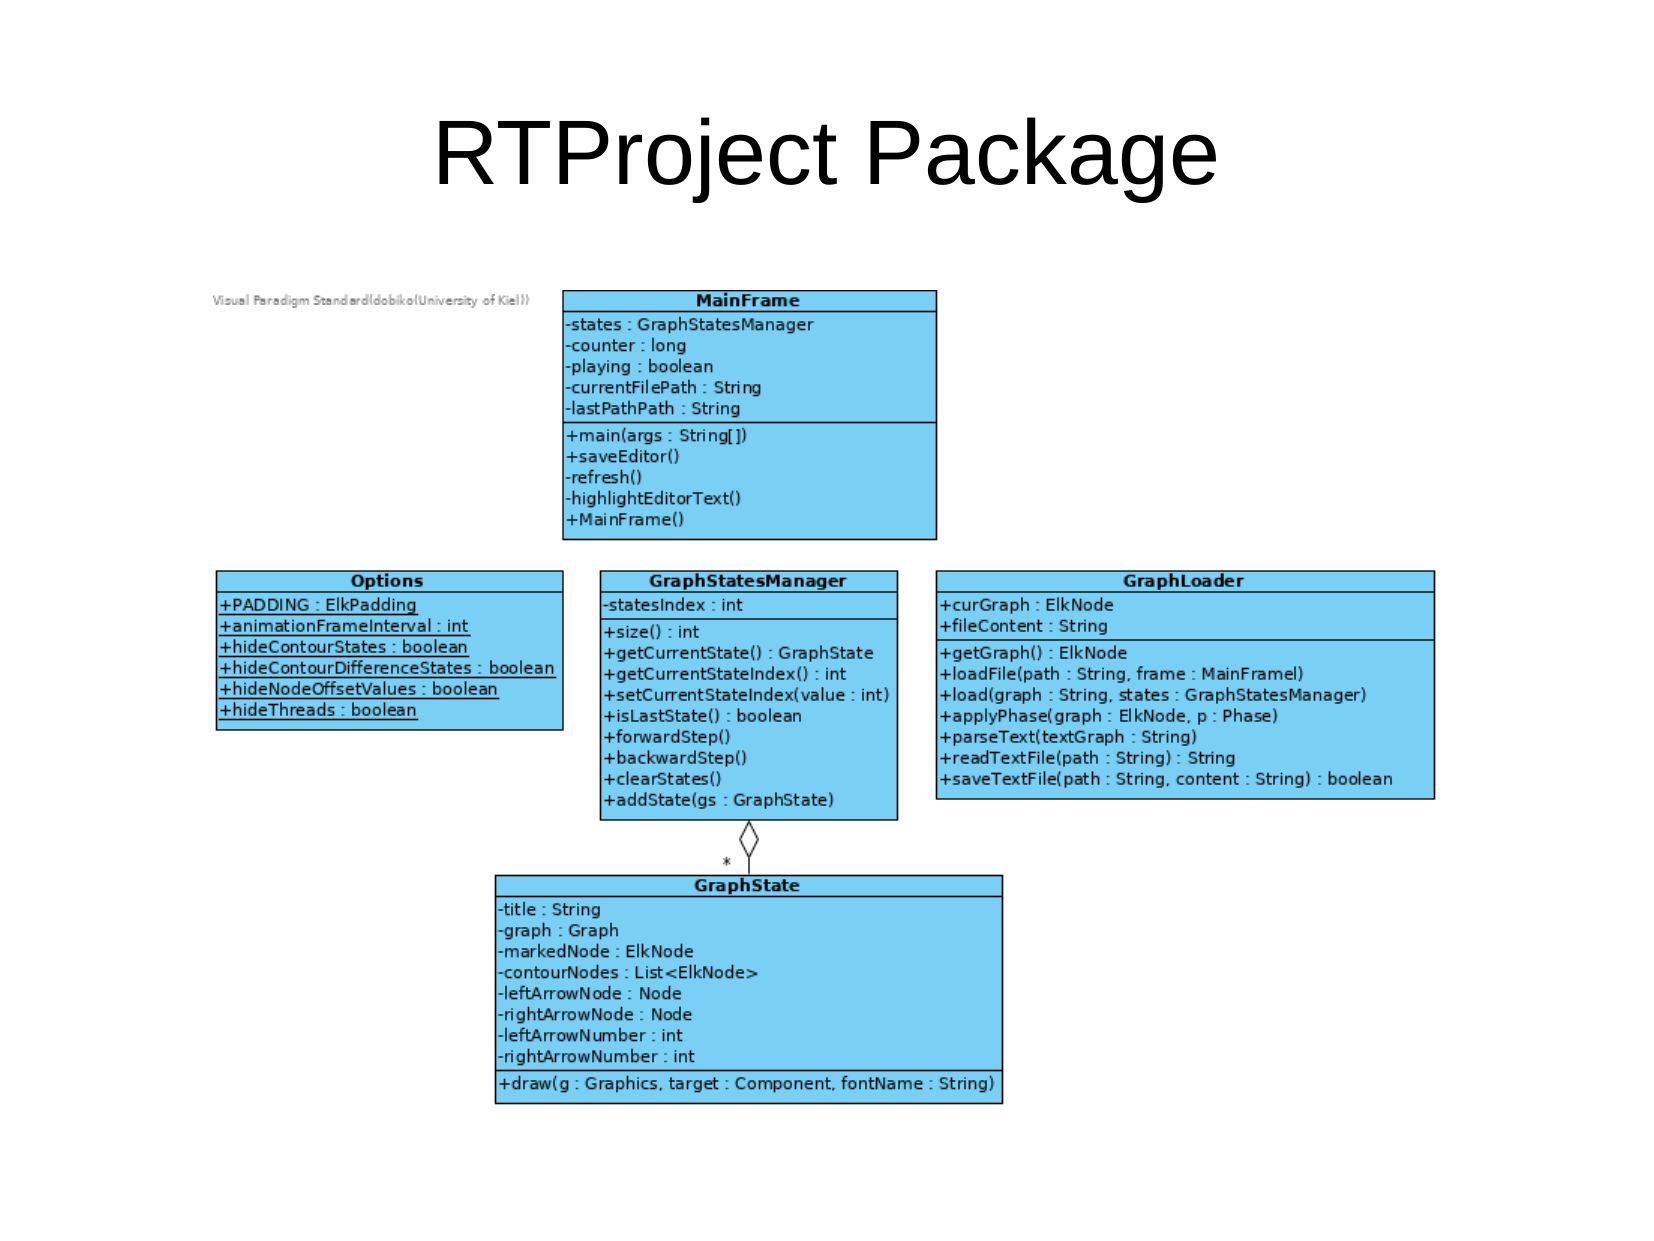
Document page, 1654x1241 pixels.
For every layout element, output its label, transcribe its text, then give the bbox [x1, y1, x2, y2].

picture [213, 290, 1440, 1109]
title RTProject Package [82, 49, 1571, 257]
